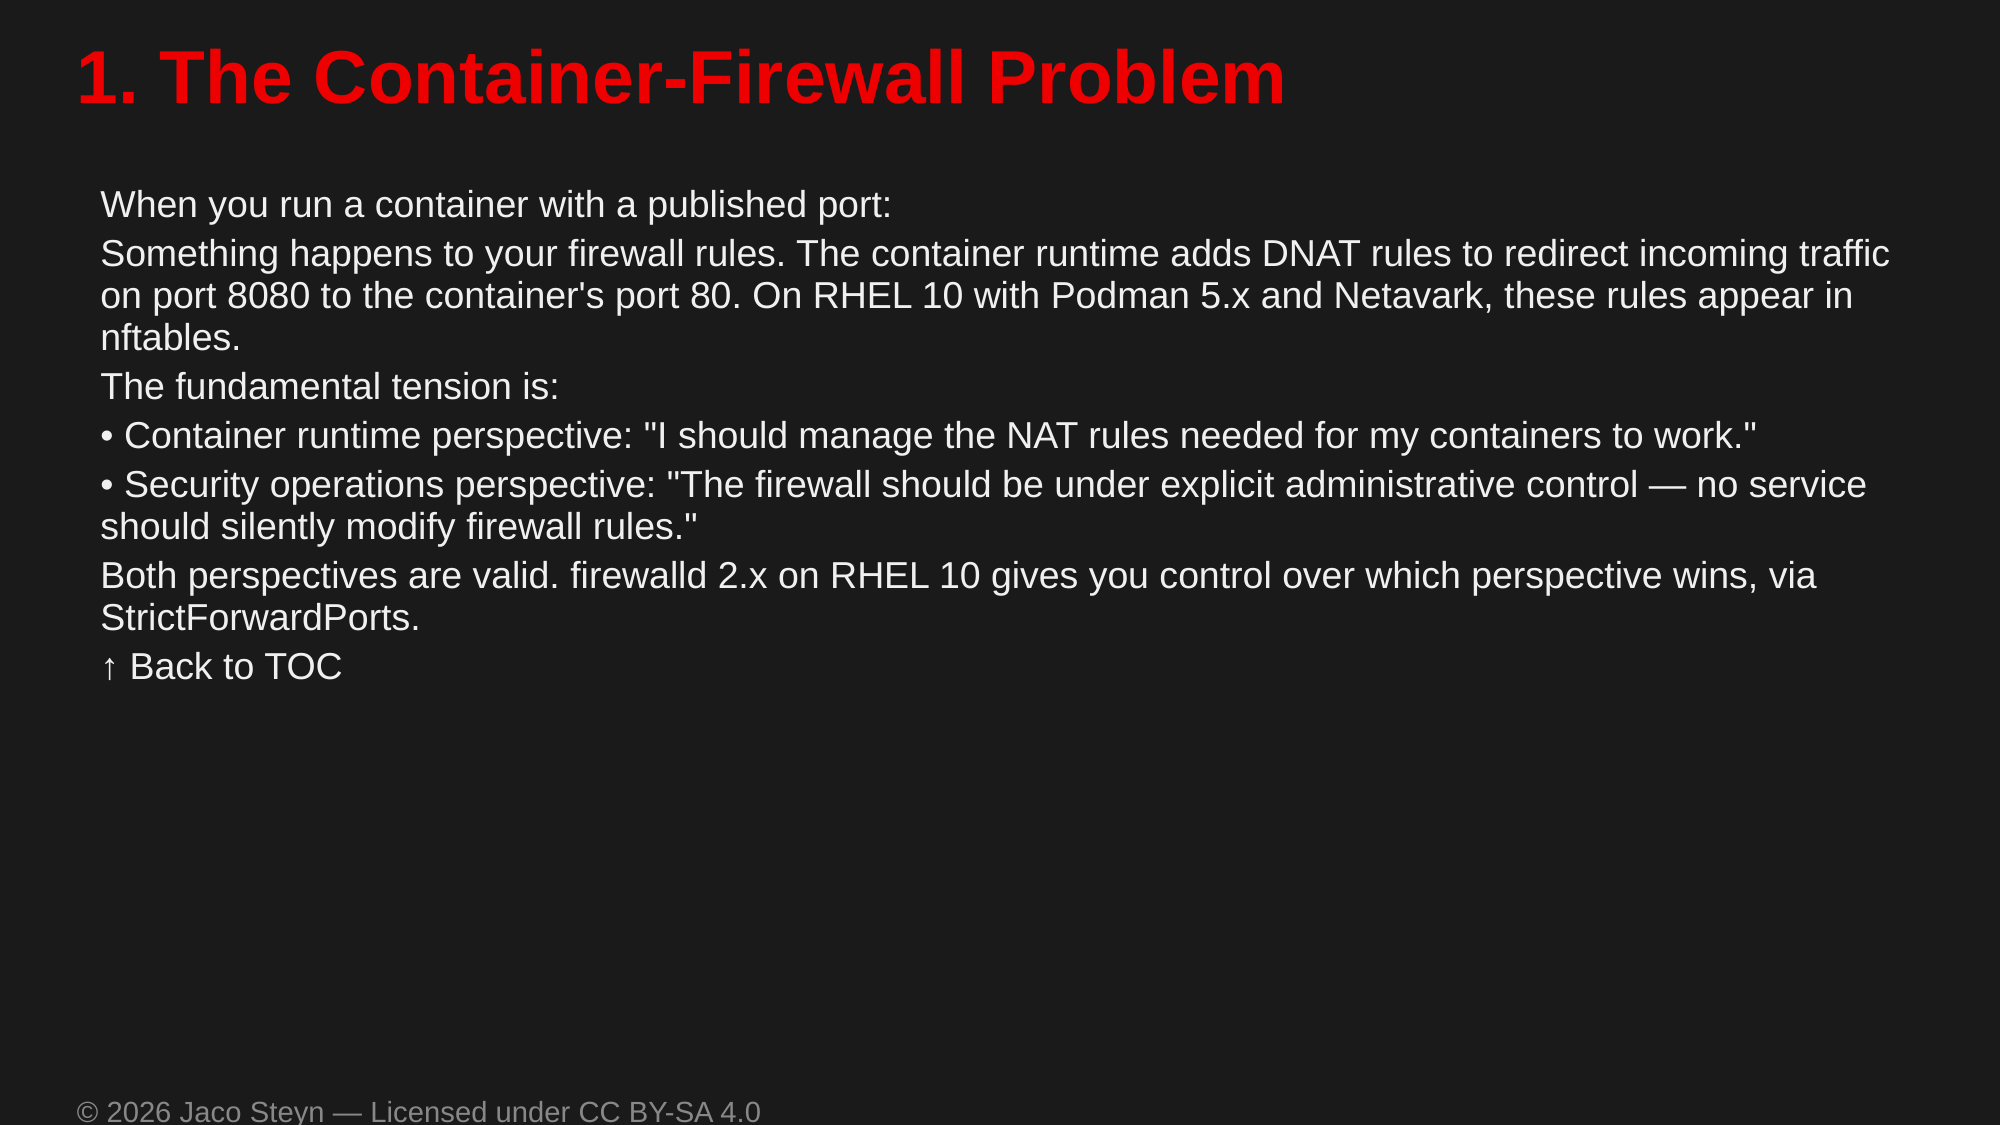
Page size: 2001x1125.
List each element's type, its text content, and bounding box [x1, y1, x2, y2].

text_box © 2026 Jaco Steyn — Licensed under CC BY-SA 4.0 [59, 1083, 1942, 1120]
text_box 1. The Container-Firewall Problem [59, 23, 1942, 154]
text_box When you run a container with a published port: Something happens to your firewall rules. The container runtime adds DNAT rules to redirect incoming traffic on port 8080 to the container's port 80. On RHEL 10 with Podman 5.x and Netavark, these rules appear in nftables. The fundamental tension is: • Container runtime perspective: "I should manage the NAT rules needed for my containers to work." • Security operations perspective: "The firewall should be under explicit administrative control — no service should silently modify firewall rules." Both perspectives are valid. firewalld 2.x on RHEL 10 gives you control over which perspective wins, via StrictForwardPorts. ↑ Back to TOC [59, 171, 1942, 1083]
